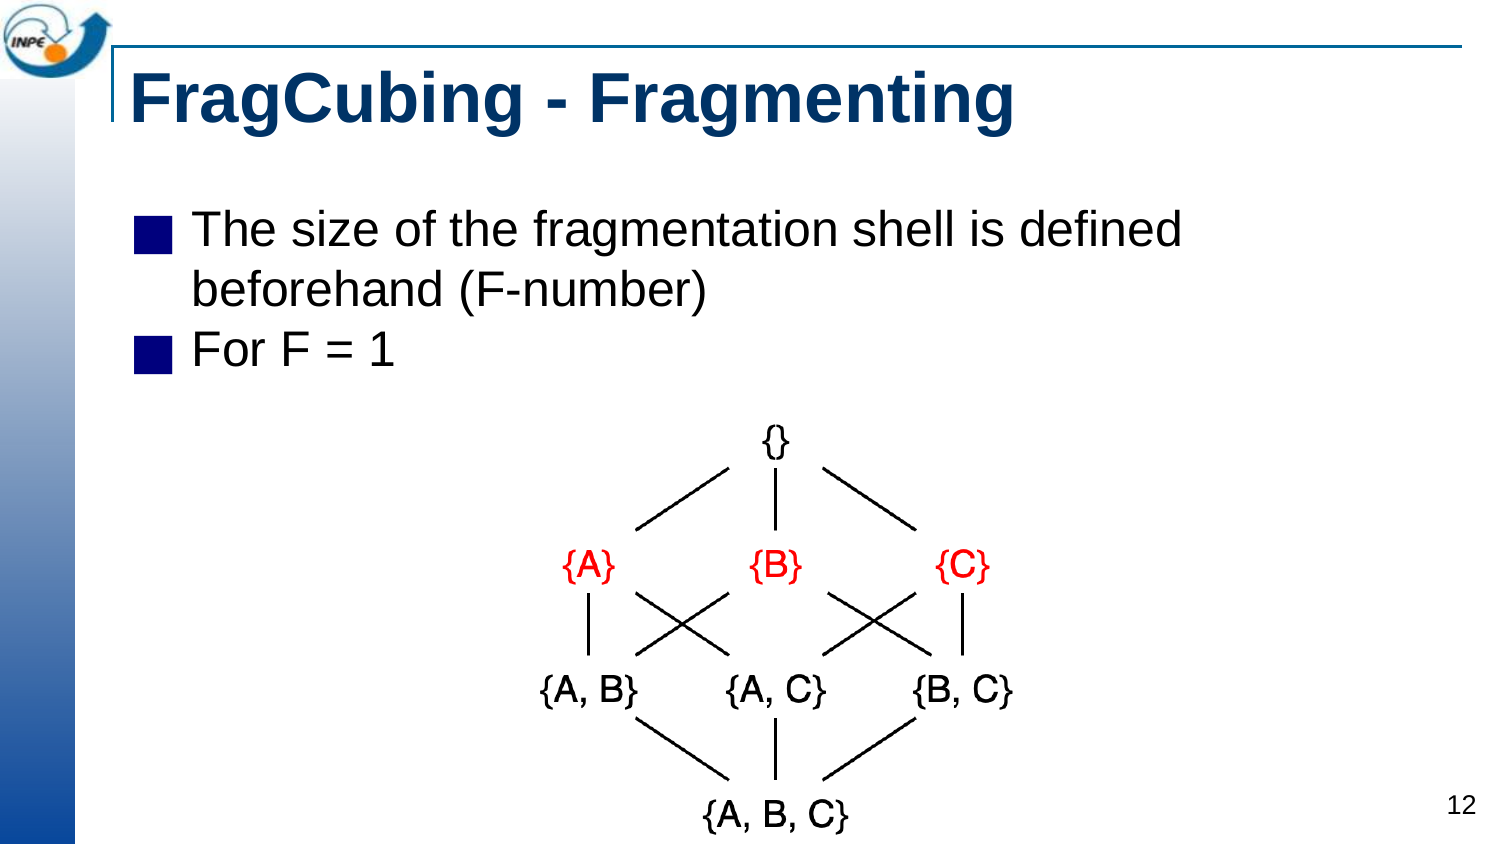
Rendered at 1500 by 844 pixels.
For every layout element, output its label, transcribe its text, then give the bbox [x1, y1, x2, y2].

slide_number <number> [1403, 779, 1494, 844]
picture [0, 0, 113, 79]
title FragCubing - Fragmenting [112, 46, 1450, 141]
picture [523, 402, 1027, 844]
list The size of the fragmentation shell is defined beforehand (F-number) For F = 1 [99, 187, 1450, 385]
